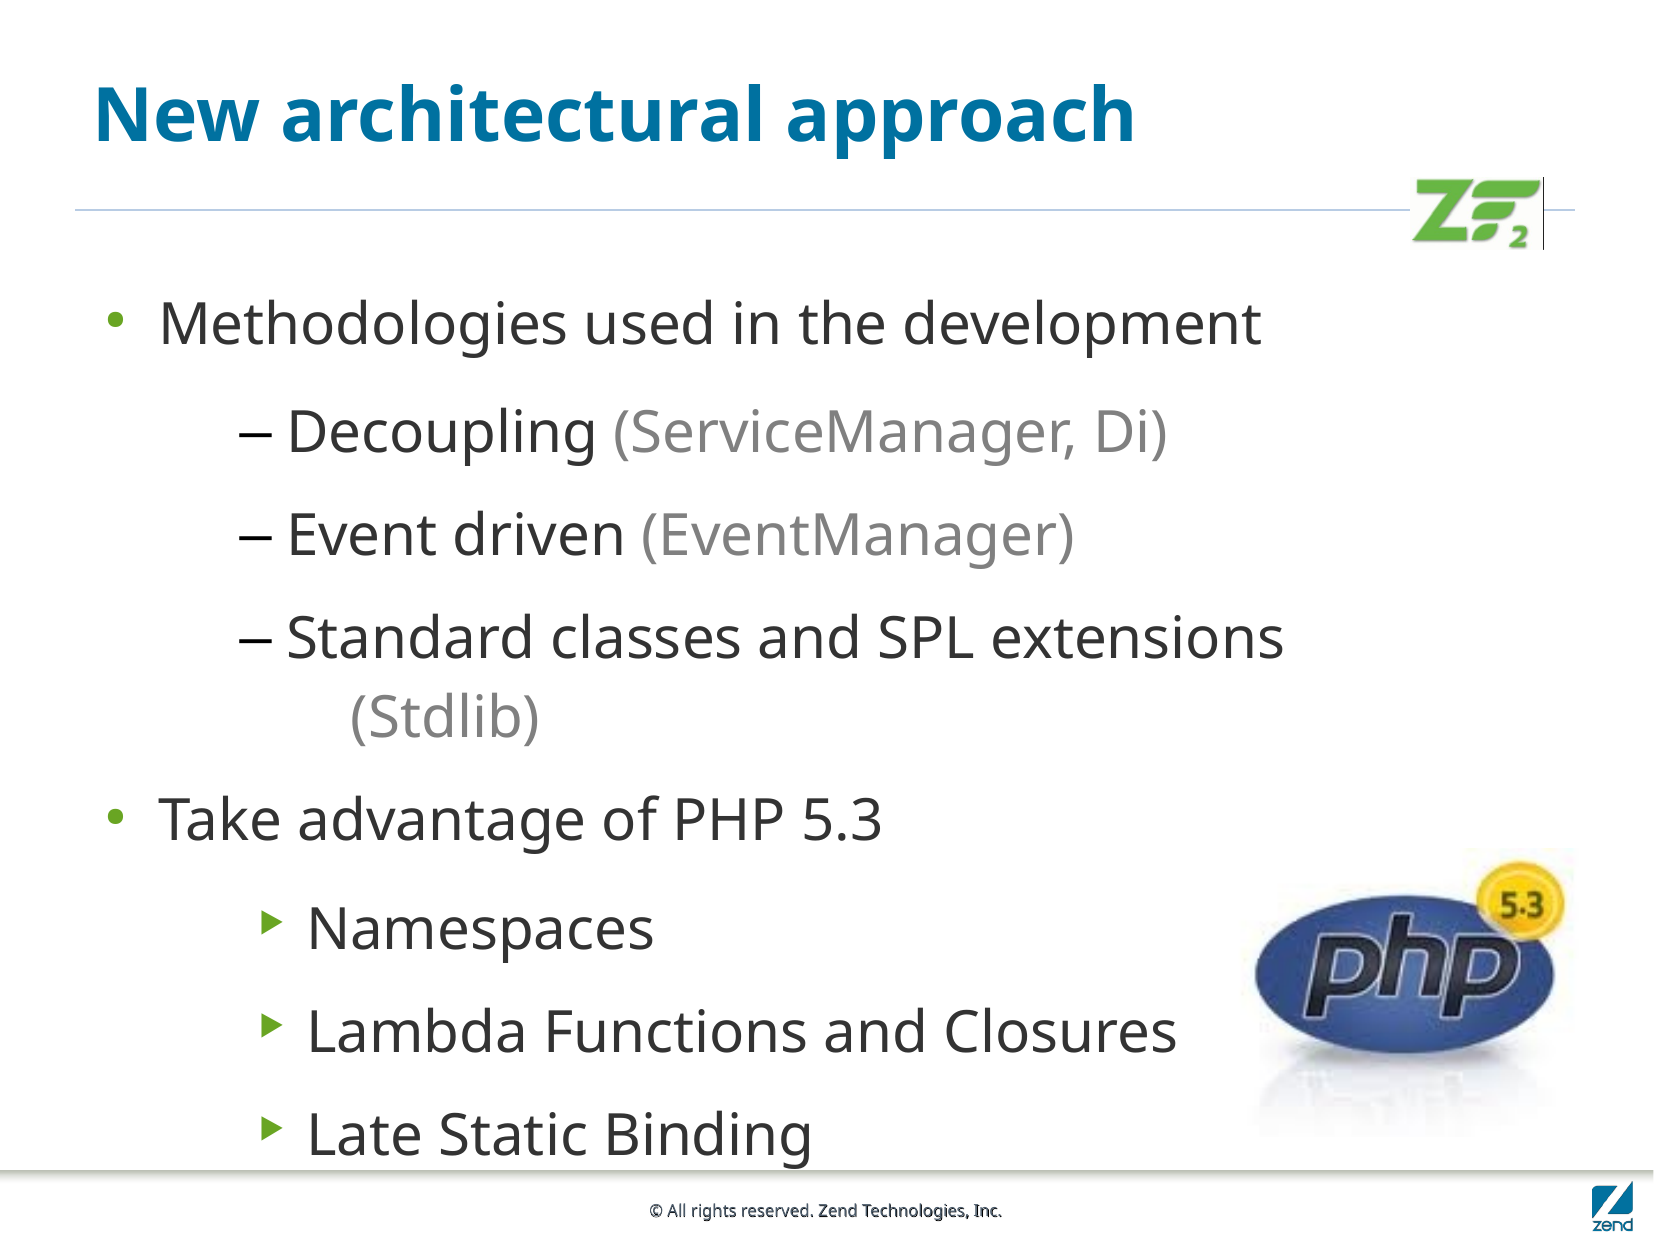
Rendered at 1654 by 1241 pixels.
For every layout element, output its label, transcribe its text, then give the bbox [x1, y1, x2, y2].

title New architectural approach [92, 52, 1499, 164]
picture [0, 1170, 1654, 1232]
picture [1205, 848, 1611, 1137]
picture [1410, 177, 1543, 250]
list Methodologies used in the development Decoupling (ServiceManager, Di) Event driven (EventManager) Standard classes and SPL extensions (Stdlib) Take advantage of PHP 5.3 Namespaces Lambda Functions and Closures Late Static Binding [87, 281, 1447, 1093]
